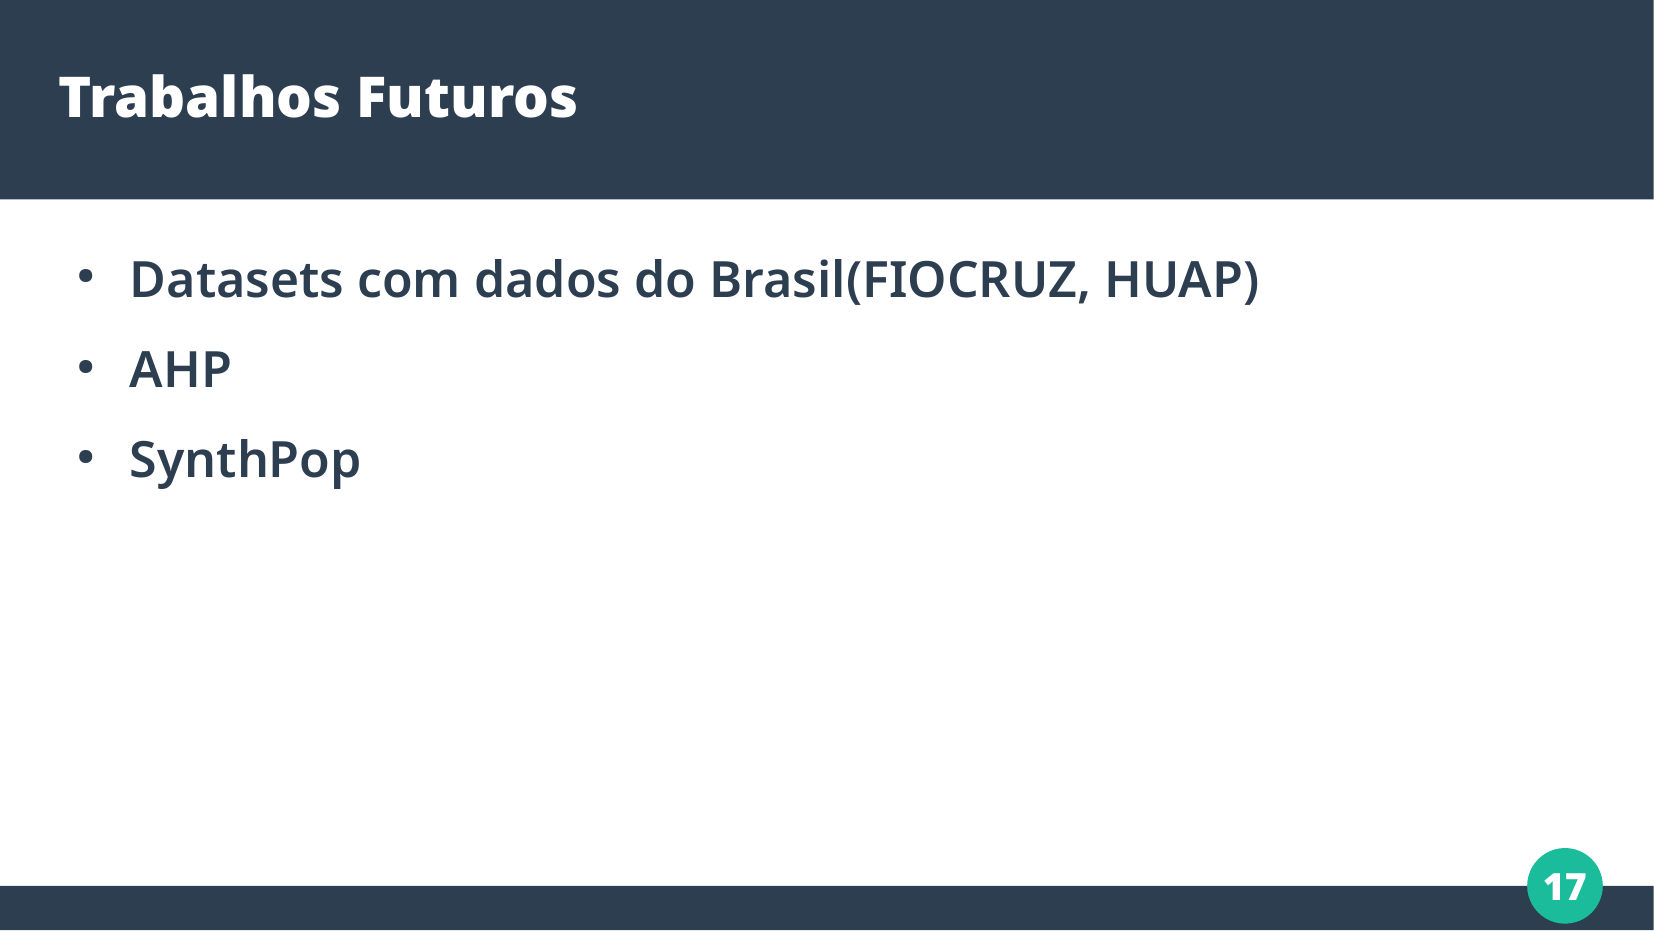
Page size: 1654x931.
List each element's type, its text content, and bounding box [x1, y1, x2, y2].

list Datasets com dados do Brasil(FIOCRUZ, HUAP) AHP SynthPop [59, 243, 1595, 864]
title Trabalhos Futuros [59, 37, 1595, 156]
